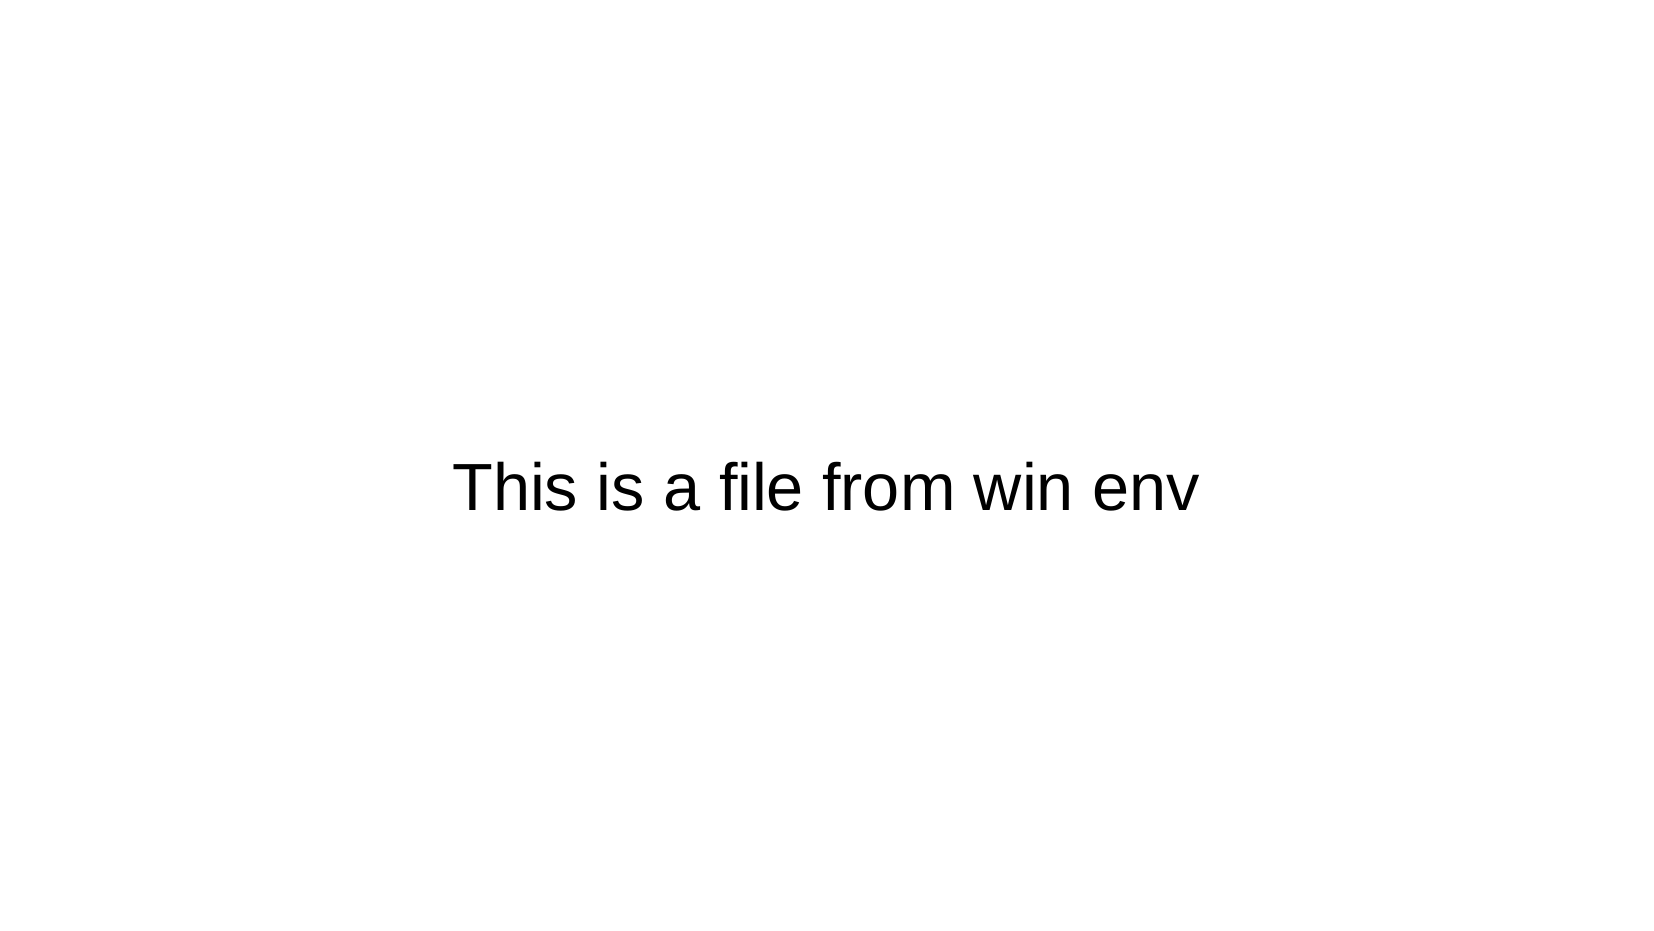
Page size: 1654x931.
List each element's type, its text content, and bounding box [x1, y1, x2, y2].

subtitle This is a file from win env [82, 217, 1571, 758]
